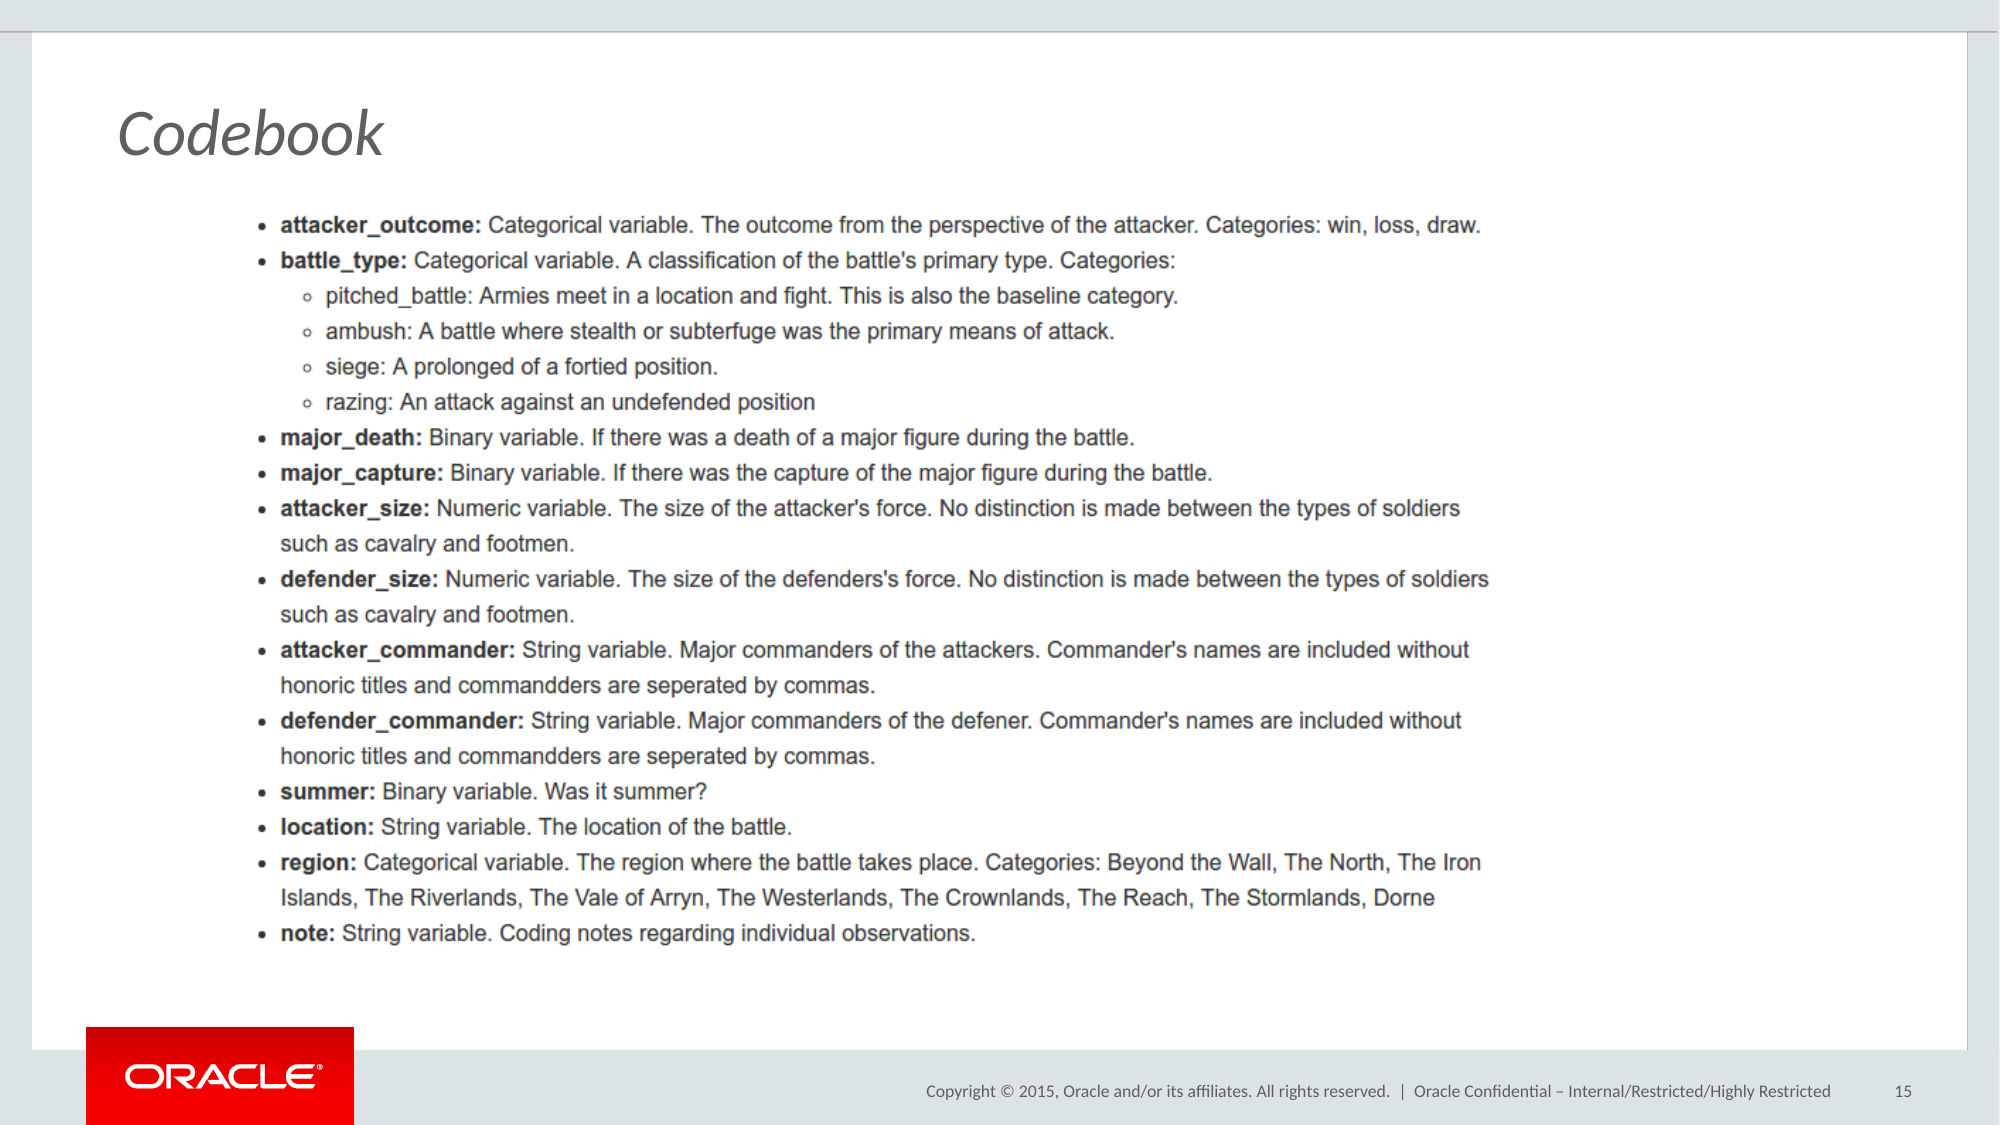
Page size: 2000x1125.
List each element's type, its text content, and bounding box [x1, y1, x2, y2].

title Codebook [117, 104, 1861, 172]
picture [86, 1027, 354, 1125]
picture [236, 209, 1531, 954]
footer Oracle Confidential – Internal/Restricted/Highly Restricted [1414, 1075, 1849, 1106]
slide_number <number> [1849, 1075, 1913, 1106]
